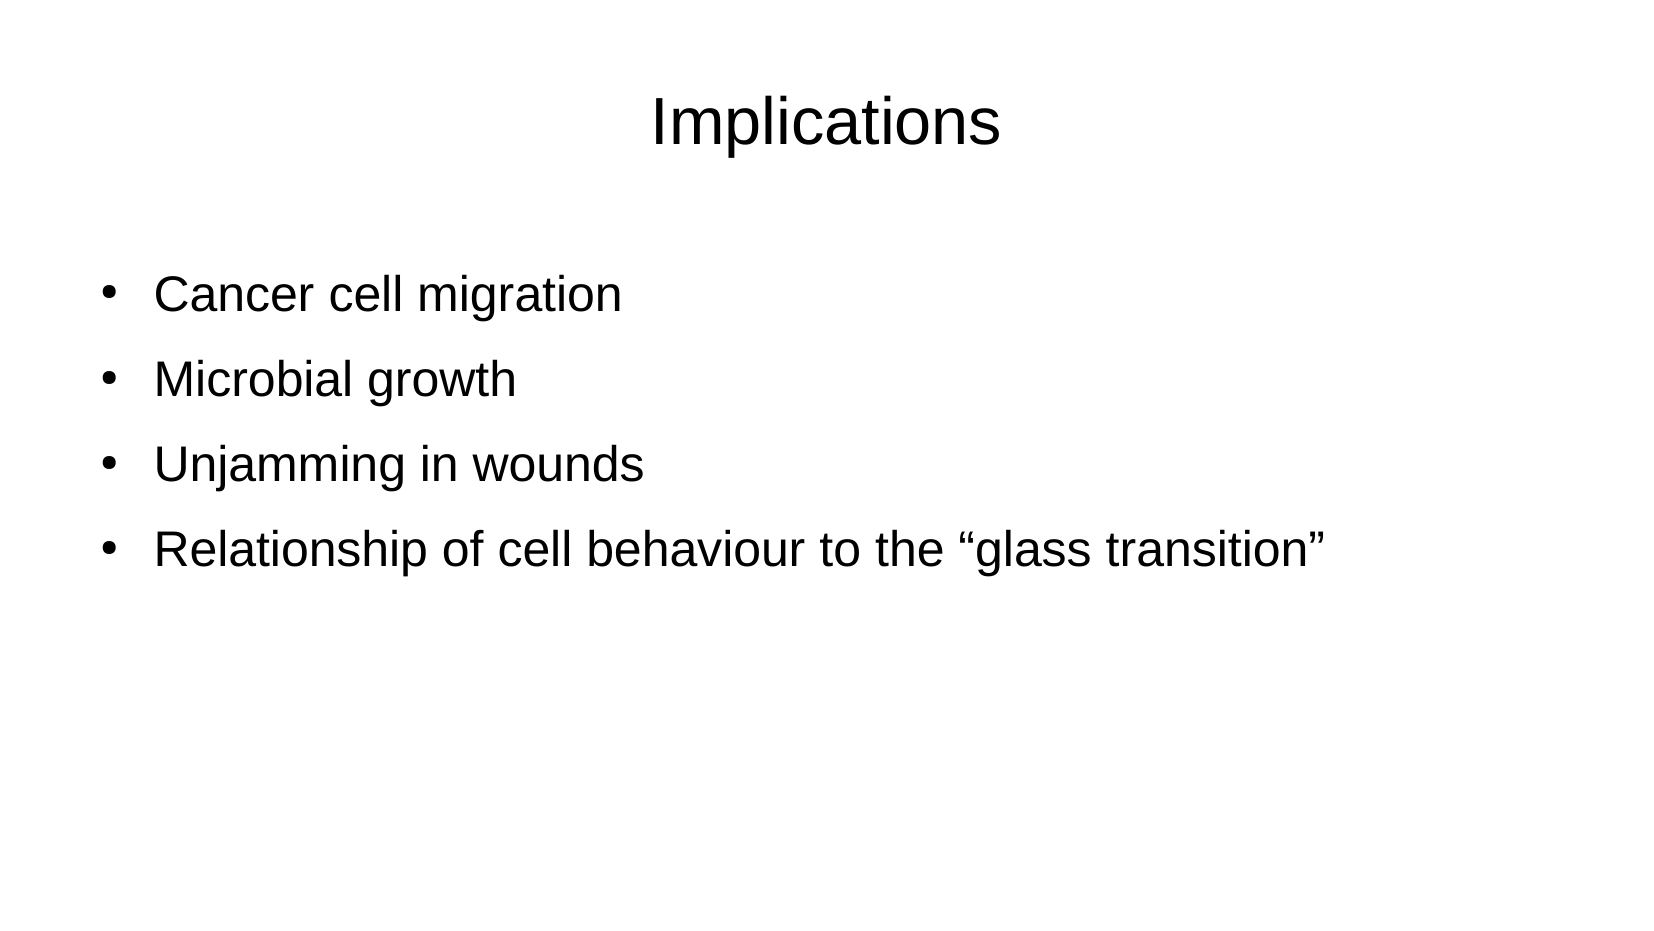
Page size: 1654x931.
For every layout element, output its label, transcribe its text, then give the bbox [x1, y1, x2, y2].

list Cancer cell migration Microbial growth Unjamming in wounds Relationship of cell behaviour to the “glass transition” [82, 265, 1571, 758]
title Implications [82, 37, 1571, 207]
